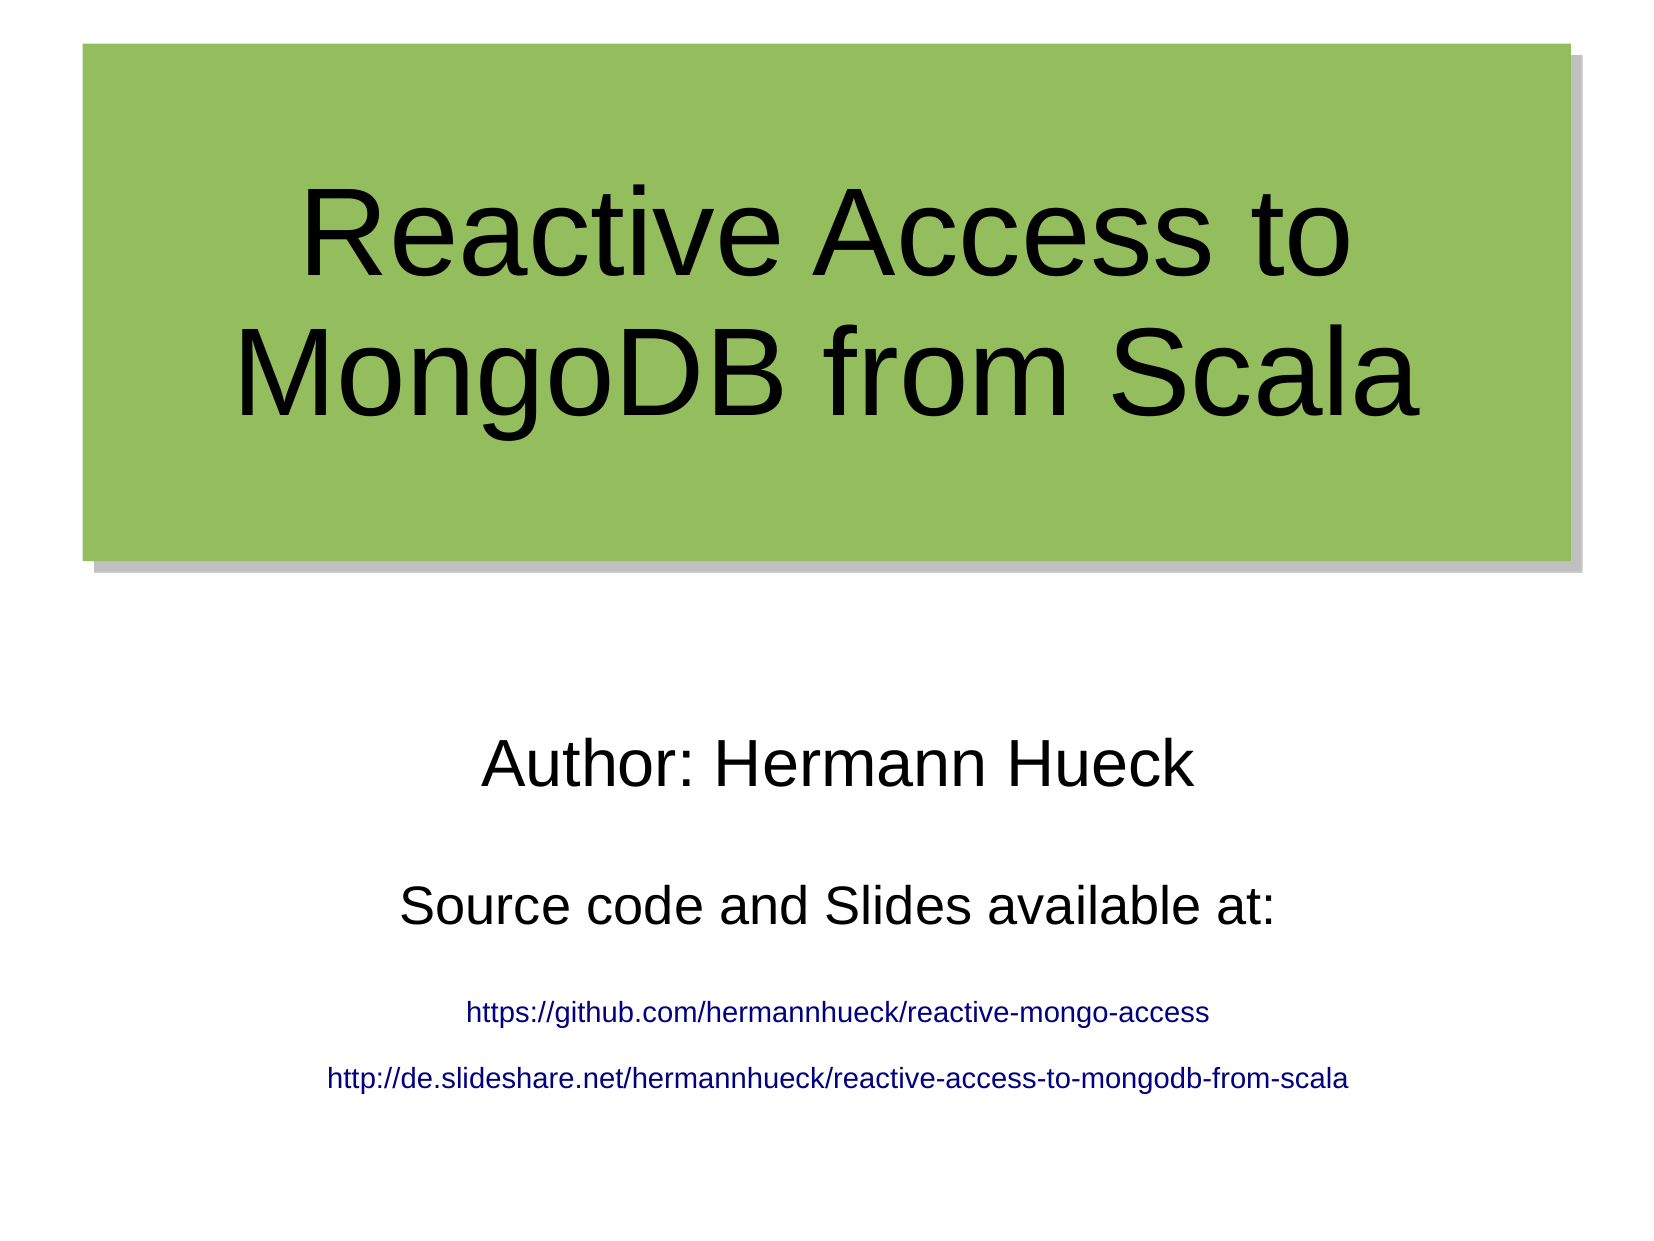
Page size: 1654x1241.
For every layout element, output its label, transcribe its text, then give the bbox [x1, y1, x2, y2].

title Reactive Access to MongoDB from Scala [82, 43, 1571, 562]
subtitle Author: Hermann Hueck Source code and Slides available at: https://github.com/hermannhueck/reactive-mongo-access http://de.slideshare.net/hermannhueck/reactive-access-to-mongodb-from-scala [94, 625, 1583, 1163]
